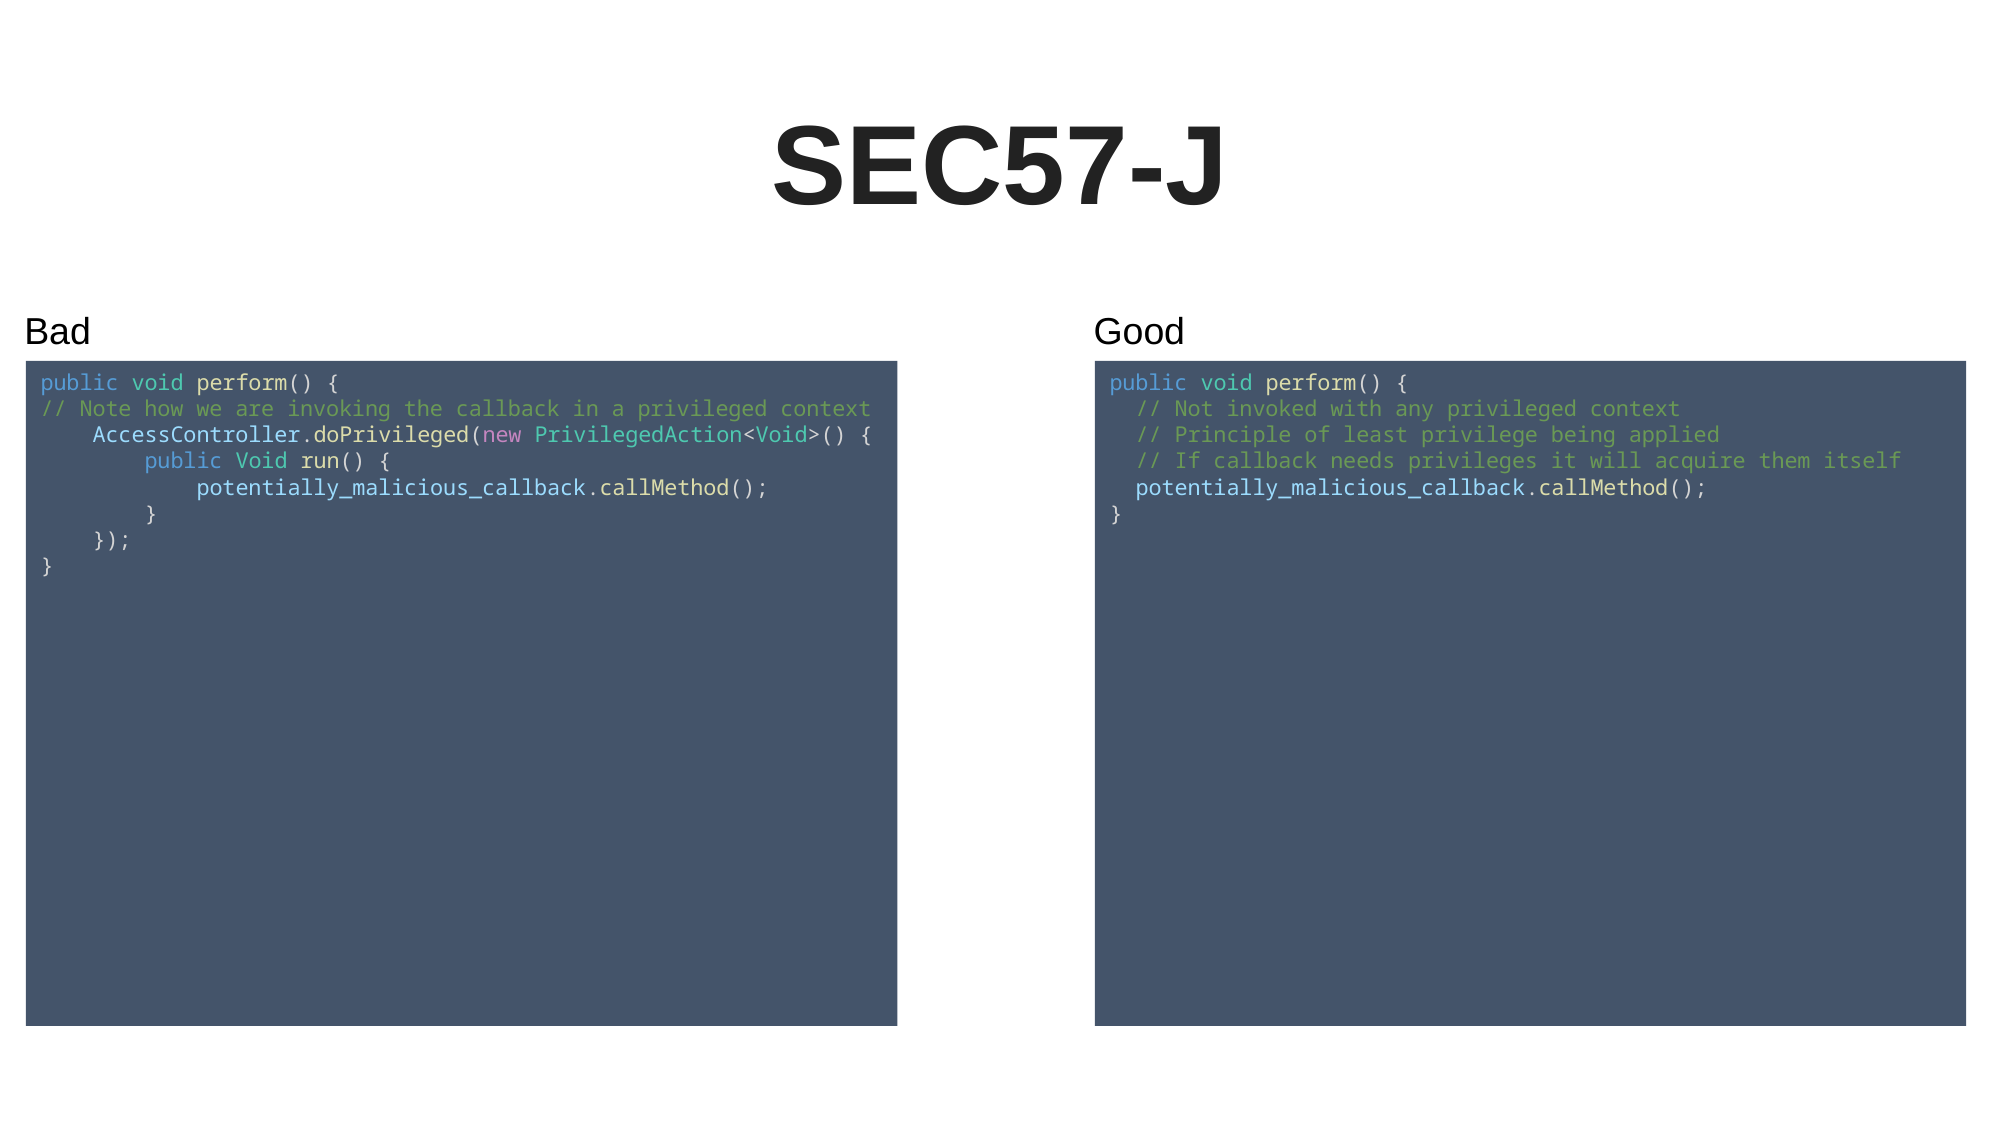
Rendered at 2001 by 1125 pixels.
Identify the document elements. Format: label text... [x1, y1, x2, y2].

text_box SEC57-J [137, 59, 1863, 278]
text_box public void perform() { // Note how we are invoking the callback in a privileged context AccessController.doPrivileged(new PrivilegedAction<Void>() { public Void run() { potentially_malicious_callback.callMethod(); } }); } [25, 360, 898, 1026]
text_box Good [1078, 299, 1446, 360]
text_box public void perform() { // Not invoked with any privileged context // Principle of least privilege being applied // If callback needs privileges it will acquire them itself potentially_malicious_callback.callMethod(); } [1094, 360, 1967, 1026]
text_box Bad [9, 299, 377, 360]
